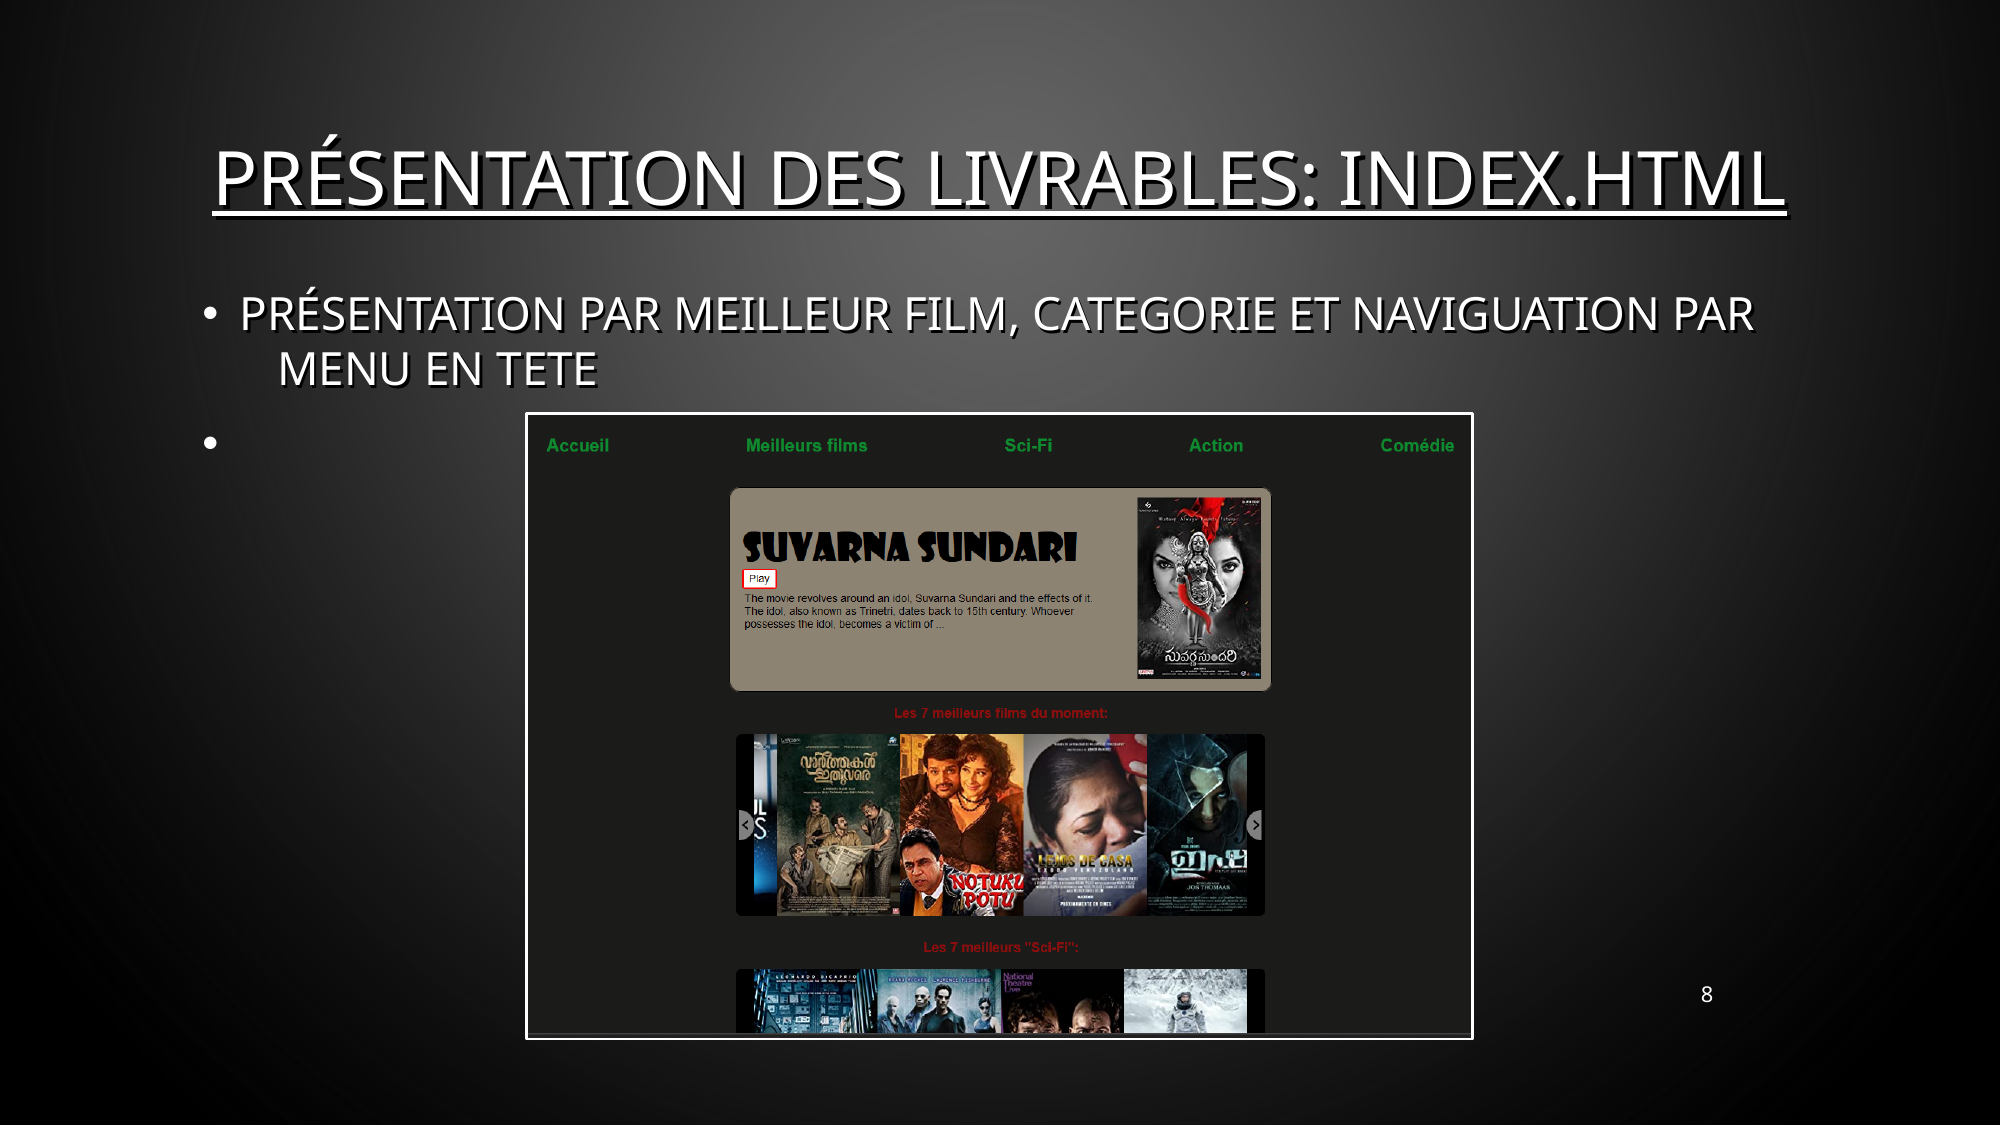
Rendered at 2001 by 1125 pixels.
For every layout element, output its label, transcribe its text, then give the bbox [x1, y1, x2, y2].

text_box [1685, 965, 1813, 1025]
text_box Présentation des livrables: index.html [149, 49, 1850, 312]
list Présentation par meilleur film, categorie et naviguation par menu en tete [187, 312, 1813, 1024]
picture [528, 414, 1472, 1038]
